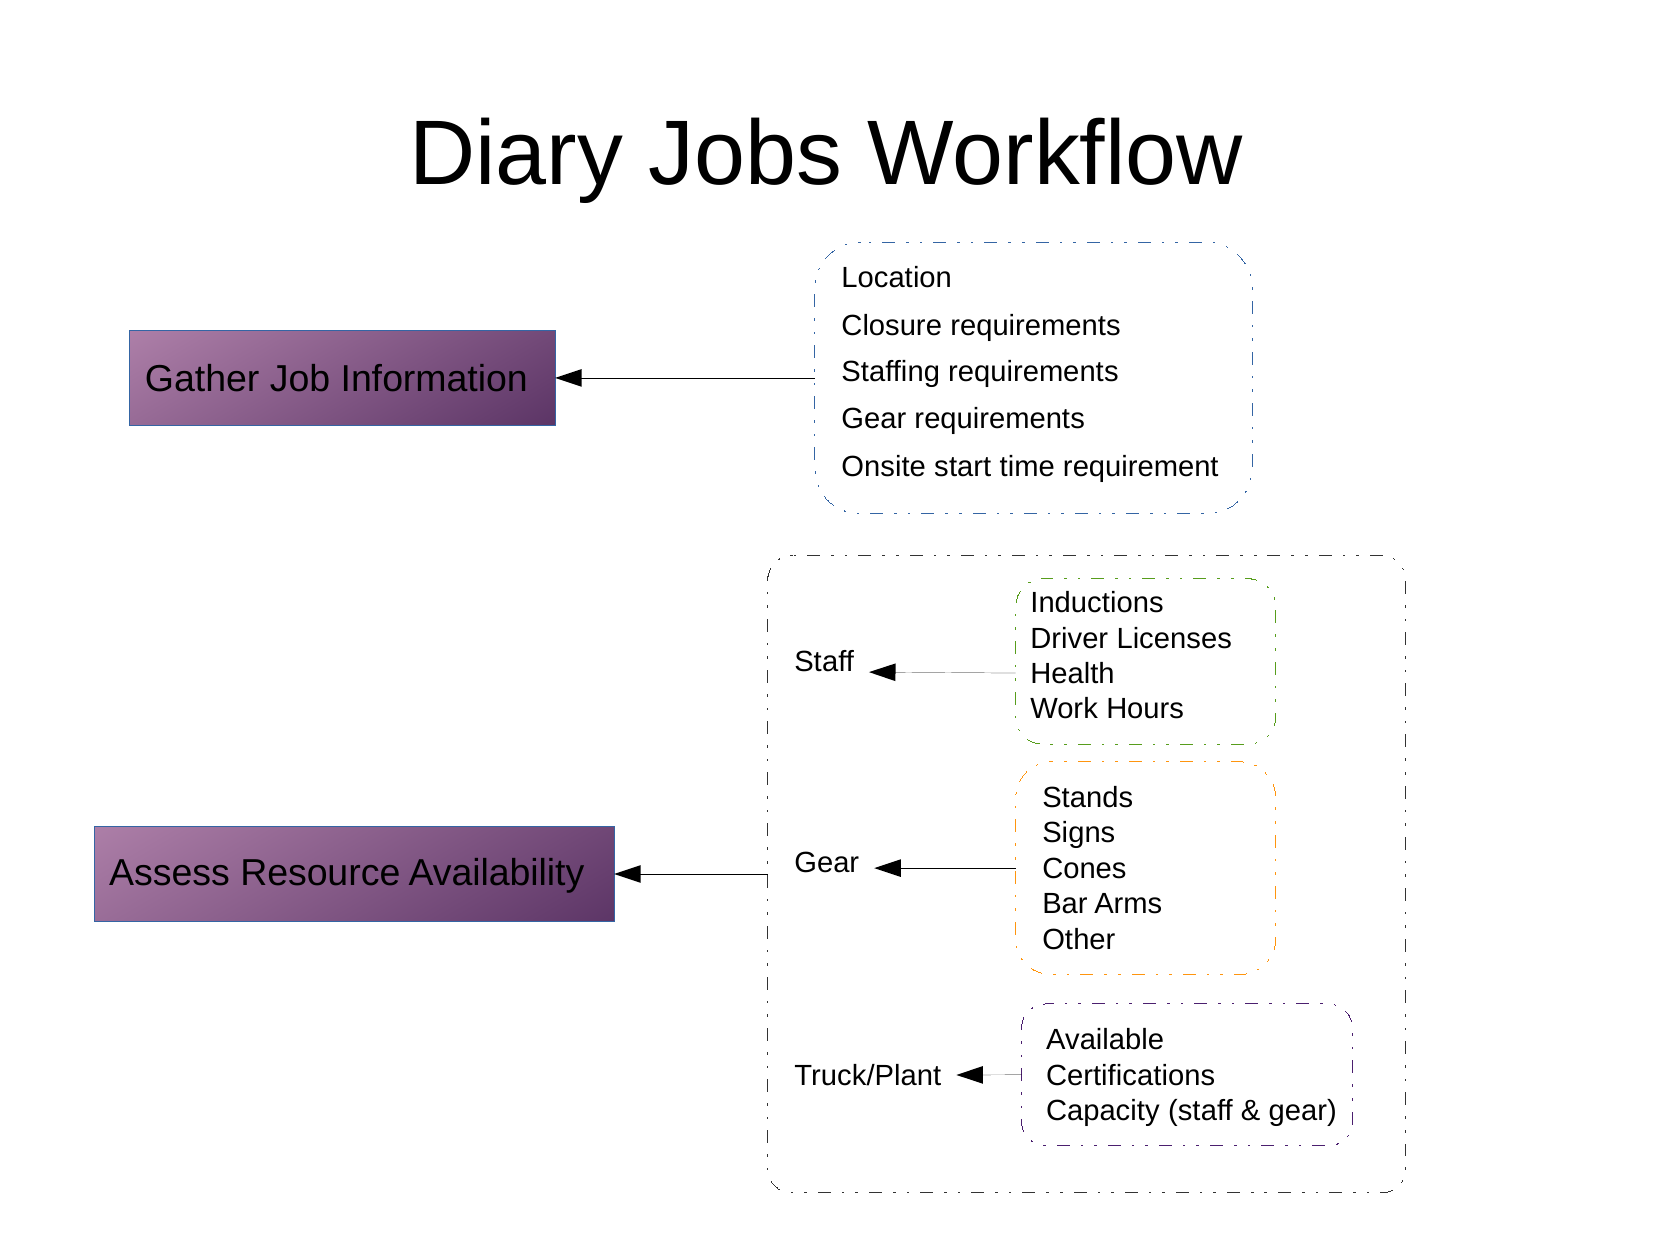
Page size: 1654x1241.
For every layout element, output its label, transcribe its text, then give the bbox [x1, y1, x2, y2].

text_box [129, 330, 556, 426]
text_box Driver Licenses [1015, 614, 1248, 662]
text_box Onsite start time requirement [826, 442, 1235, 490]
title Diary Jobs Workflow [82, 49, 1571, 257]
text_box Other [1027, 915, 1131, 963]
text_box Cones [1027, 844, 1142, 879]
text_box Work Hours [1015, 685, 1200, 733]
text_box Assess Resource Availability [94, 844, 600, 902]
text_box Health [1015, 649, 1131, 685]
text_box Gear [779, 838, 875, 898]
text_box Certifications [1031, 1051, 1231, 1086]
text_box Stands [1027, 773, 1149, 822]
text_box Inductions [1015, 578, 1180, 614]
text_box Staffing requirements [826, 348, 1135, 396]
text_box [814, 257, 1253, 514]
text_box Truck/Plant [779, 1051, 957, 1099]
text_box [94, 826, 615, 922]
text_box Staff [779, 637, 869, 707]
text_box Capacity (staff & gear) [1031, 1086, 1353, 1135]
text_box Closure requirements [826, 301, 1137, 396]
text_box [767, 555, 1406, 1193]
text_box Available [1031, 1015, 1179, 1051]
text_box Signs [1027, 808, 1131, 844]
text_box Location [826, 253, 968, 301]
text_box Gear requirements [826, 394, 1101, 442]
text_box Bar Arms [1027, 879, 1178, 928]
text_box Gather Job Information [130, 349, 543, 407]
